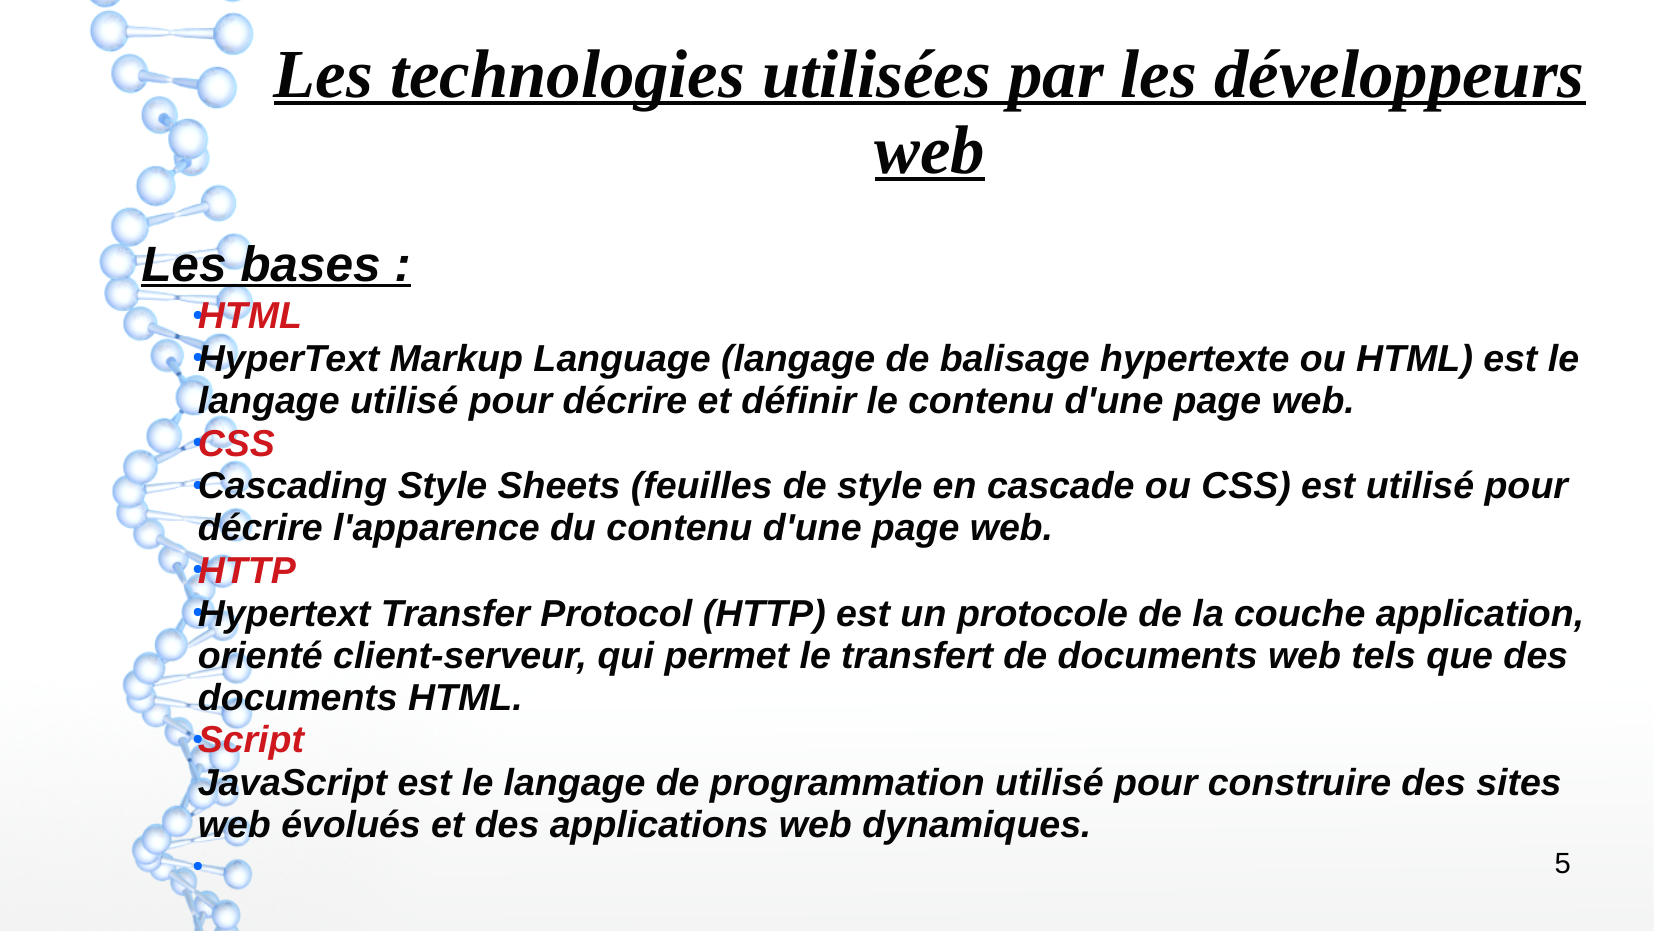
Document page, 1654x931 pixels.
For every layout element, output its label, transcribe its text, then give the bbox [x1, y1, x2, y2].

title Les technologies utilisées par les développeurs web [265, 35, 1595, 189]
picture [0, 0, 1654, 931]
list Les bases : HTML HyperText Markup Language (langage de balisage hypertexte ou HTML) est le langage utilisé pour décrire et définir le contenu d'une page web. CSS Cascading Style Sheets (feuilles de style en cascade ou CSS) est utilisé pour décrire l'apparence du contenu d'une page web. HTTP Hypertext Transfer Protocol (HTTP) est un protocole de la couche application, orienté client-serveur, qui permet le transfert de documents web tels que des documents HTML. Script JavaScript est le langage de programmation utilisé pour construire des sites web évolués et des applications web dynamiques. [129, 236, 1595, 875]
